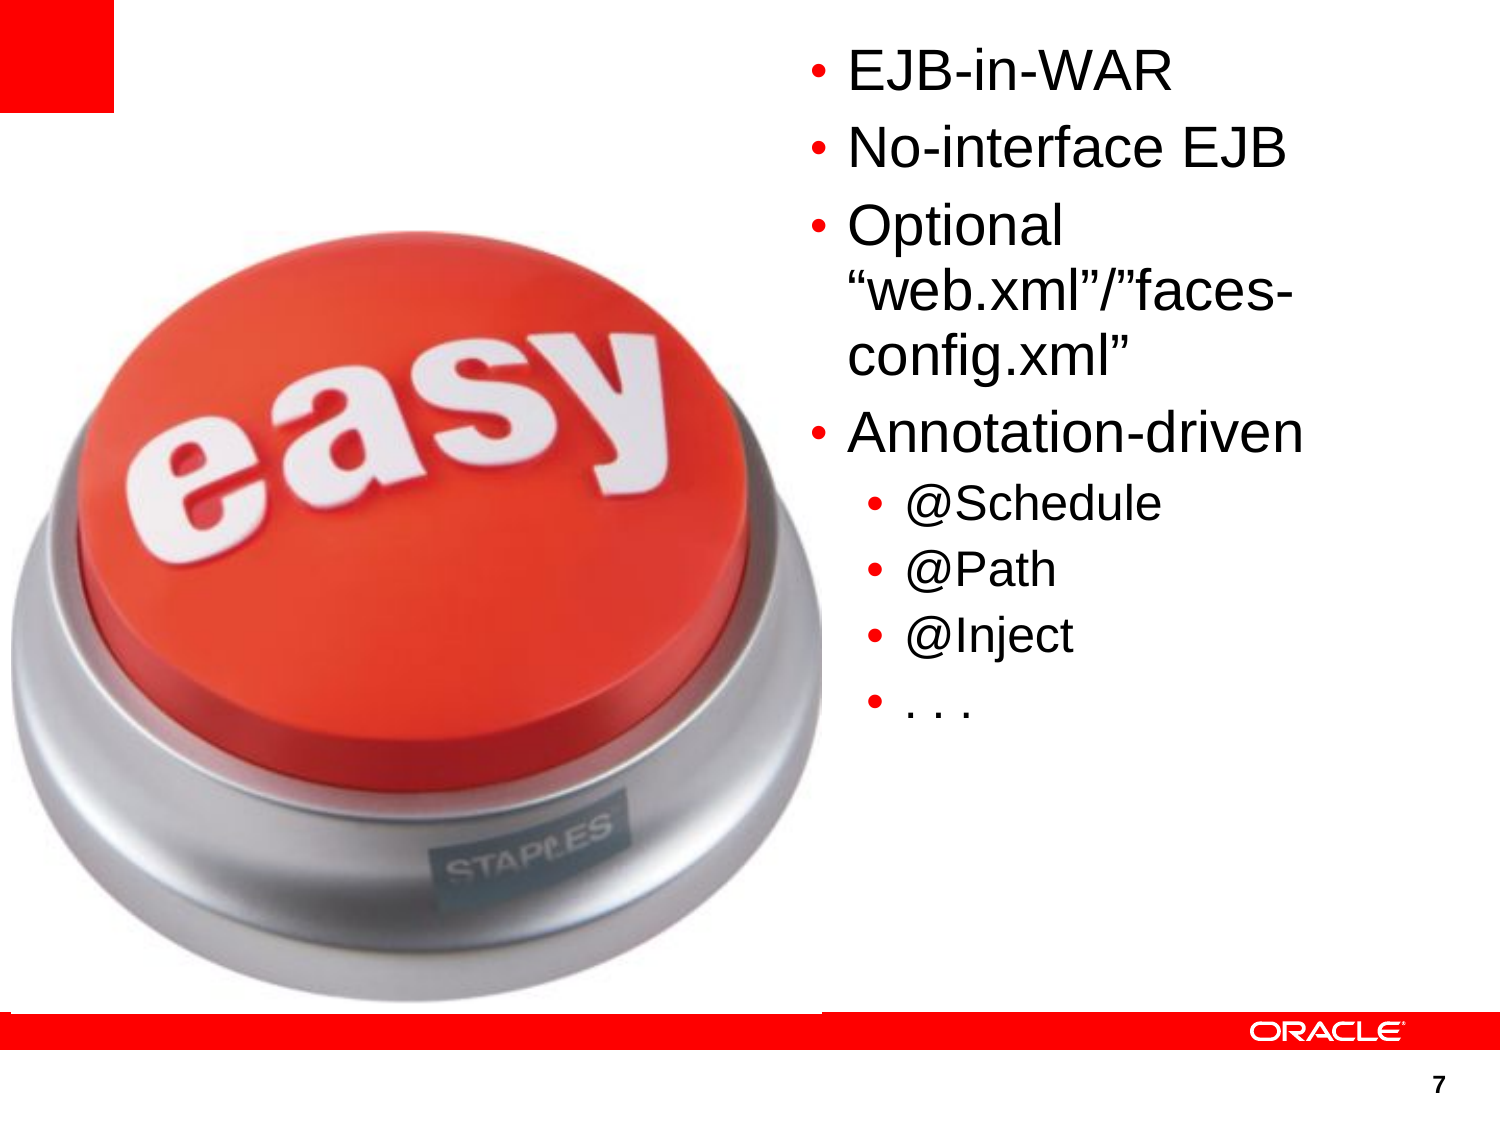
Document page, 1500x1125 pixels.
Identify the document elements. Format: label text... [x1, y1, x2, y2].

picture [0, 0, 114, 113]
picture [0, 230, 1500, 1050]
list EJB-in-WAR No-interface EJB Optional “web.xml”/”faces-config.xml” Annotation-driven @Schedule @Path @Inject . . . [810, 37, 1411, 826]
